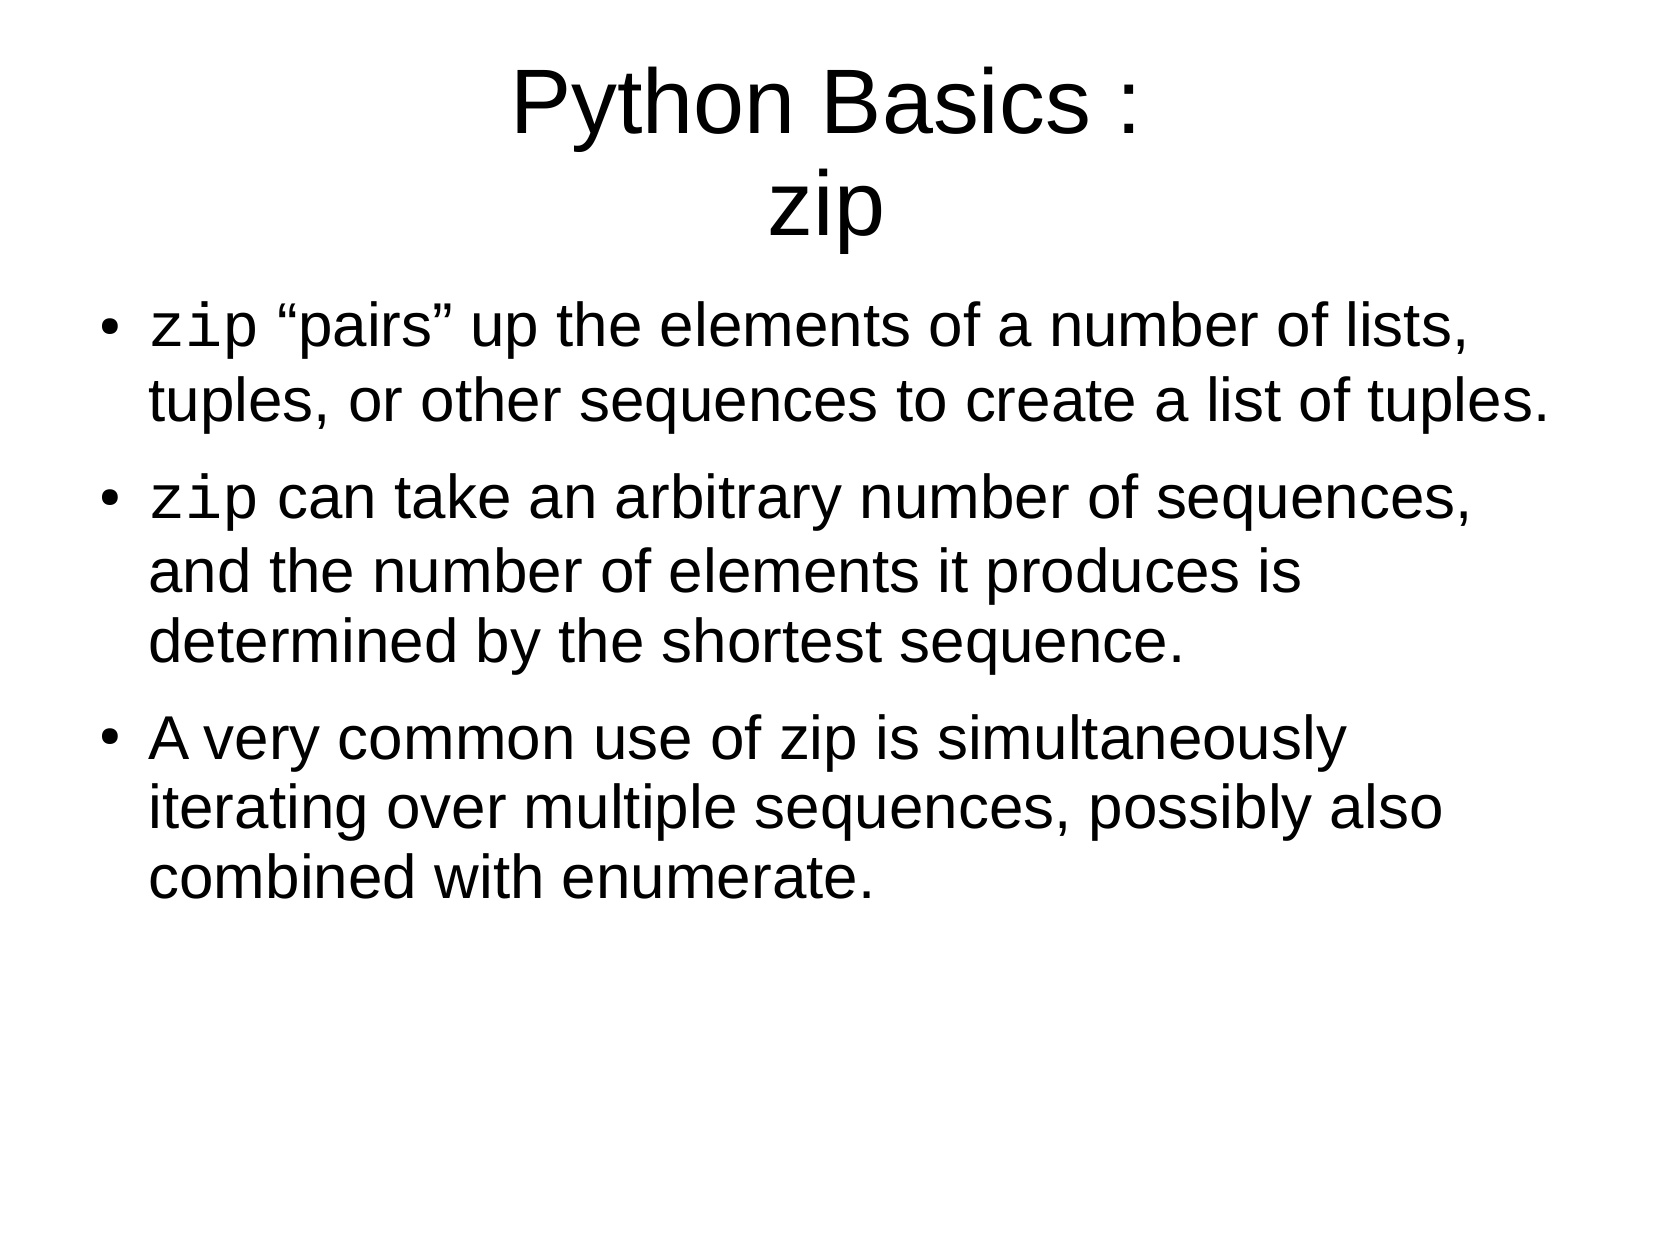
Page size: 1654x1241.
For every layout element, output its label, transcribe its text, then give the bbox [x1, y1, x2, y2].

title Python Basics : zip [82, 49, 1571, 257]
list zip “pairs” up the elements of a number of lists, tuples, or other sequences to create a list of tuples. zip can take an arbitrary number of sequences, and the number of elements it produces is determined by the shortest sequence. A very common use of zip is simultaneously iterating over multiple sequences, possibly also combined with enumerate. [82, 290, 1571, 1010]
